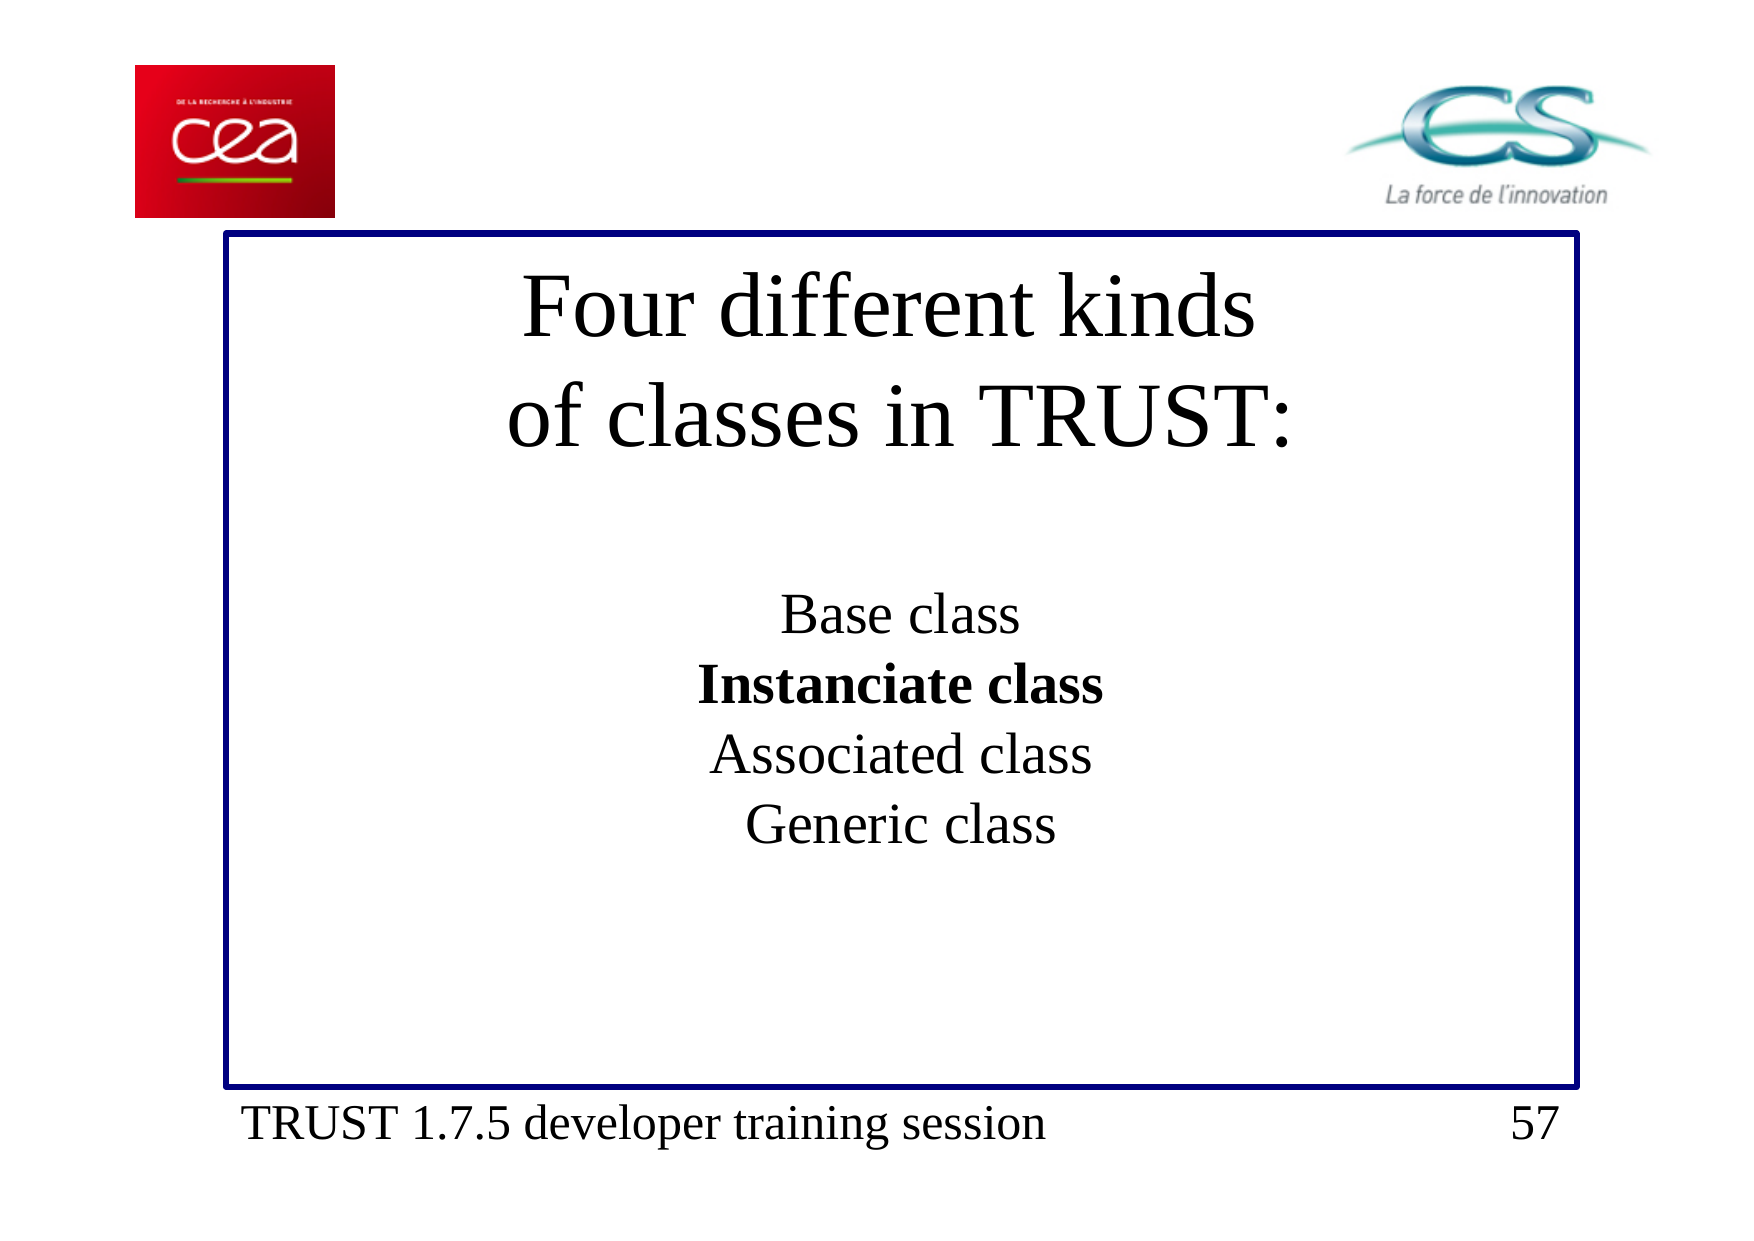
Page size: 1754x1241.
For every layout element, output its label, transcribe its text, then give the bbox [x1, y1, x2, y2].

picture [1340, 73, 1662, 218]
title Four different kinds of classes in TRUST: Base class Instanciate class Associated class Generic class [225, 233, 1577, 1087]
picture [135, 65, 335, 218]
